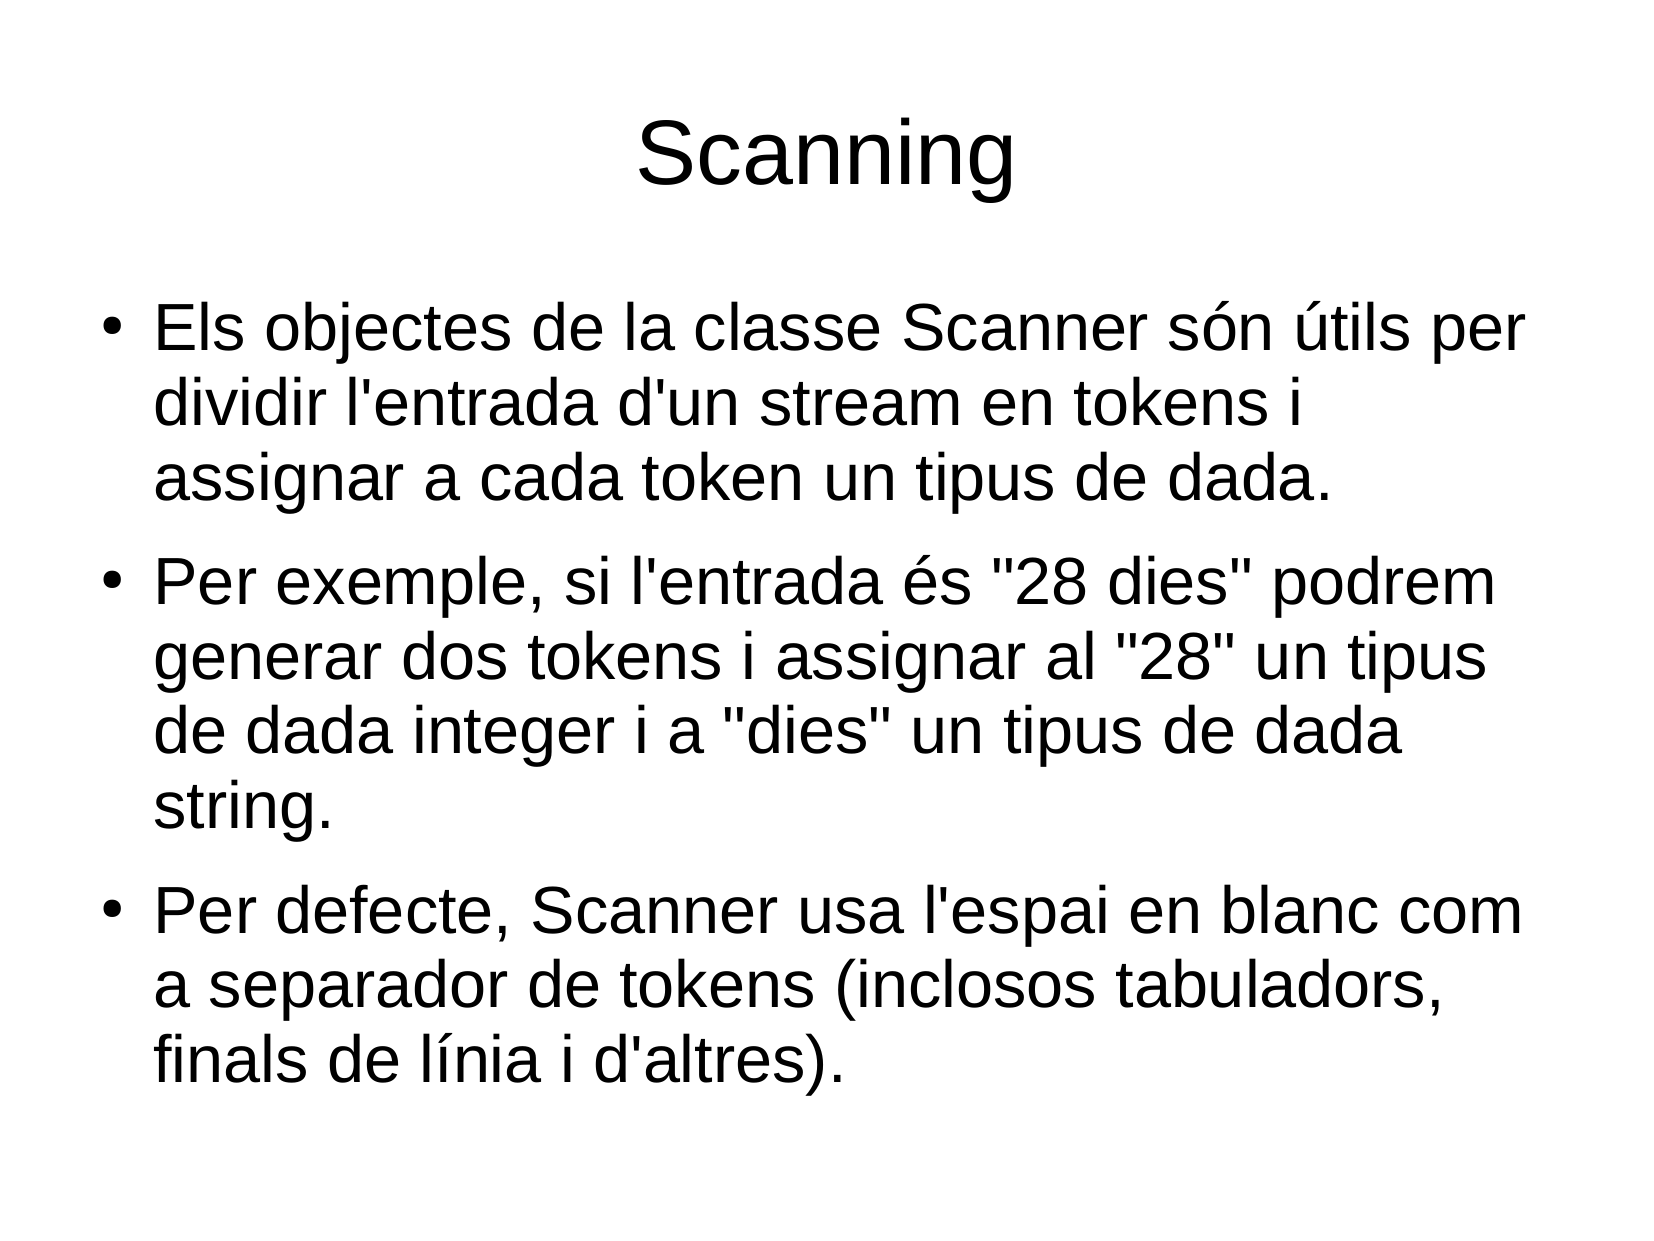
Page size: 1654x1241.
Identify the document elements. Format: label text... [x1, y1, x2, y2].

list Els objectes de la classe Scanner són útils per dividir l'entrada d'un stream en tokens i assignar a cada token un tipus de dada. Per exemple, si l'entrada és "28 dies" podrem generar dos tokens i assignar al "28" un tipus de dada integer i a "dies" un tipus de dada string. Per defecte, Scanner usa l'espai en blanc com a separador de tokens (inclosos tabuladors, finals de línia i d'altres). [82, 290, 1571, 1097]
title Scanning [82, 49, 1571, 257]
